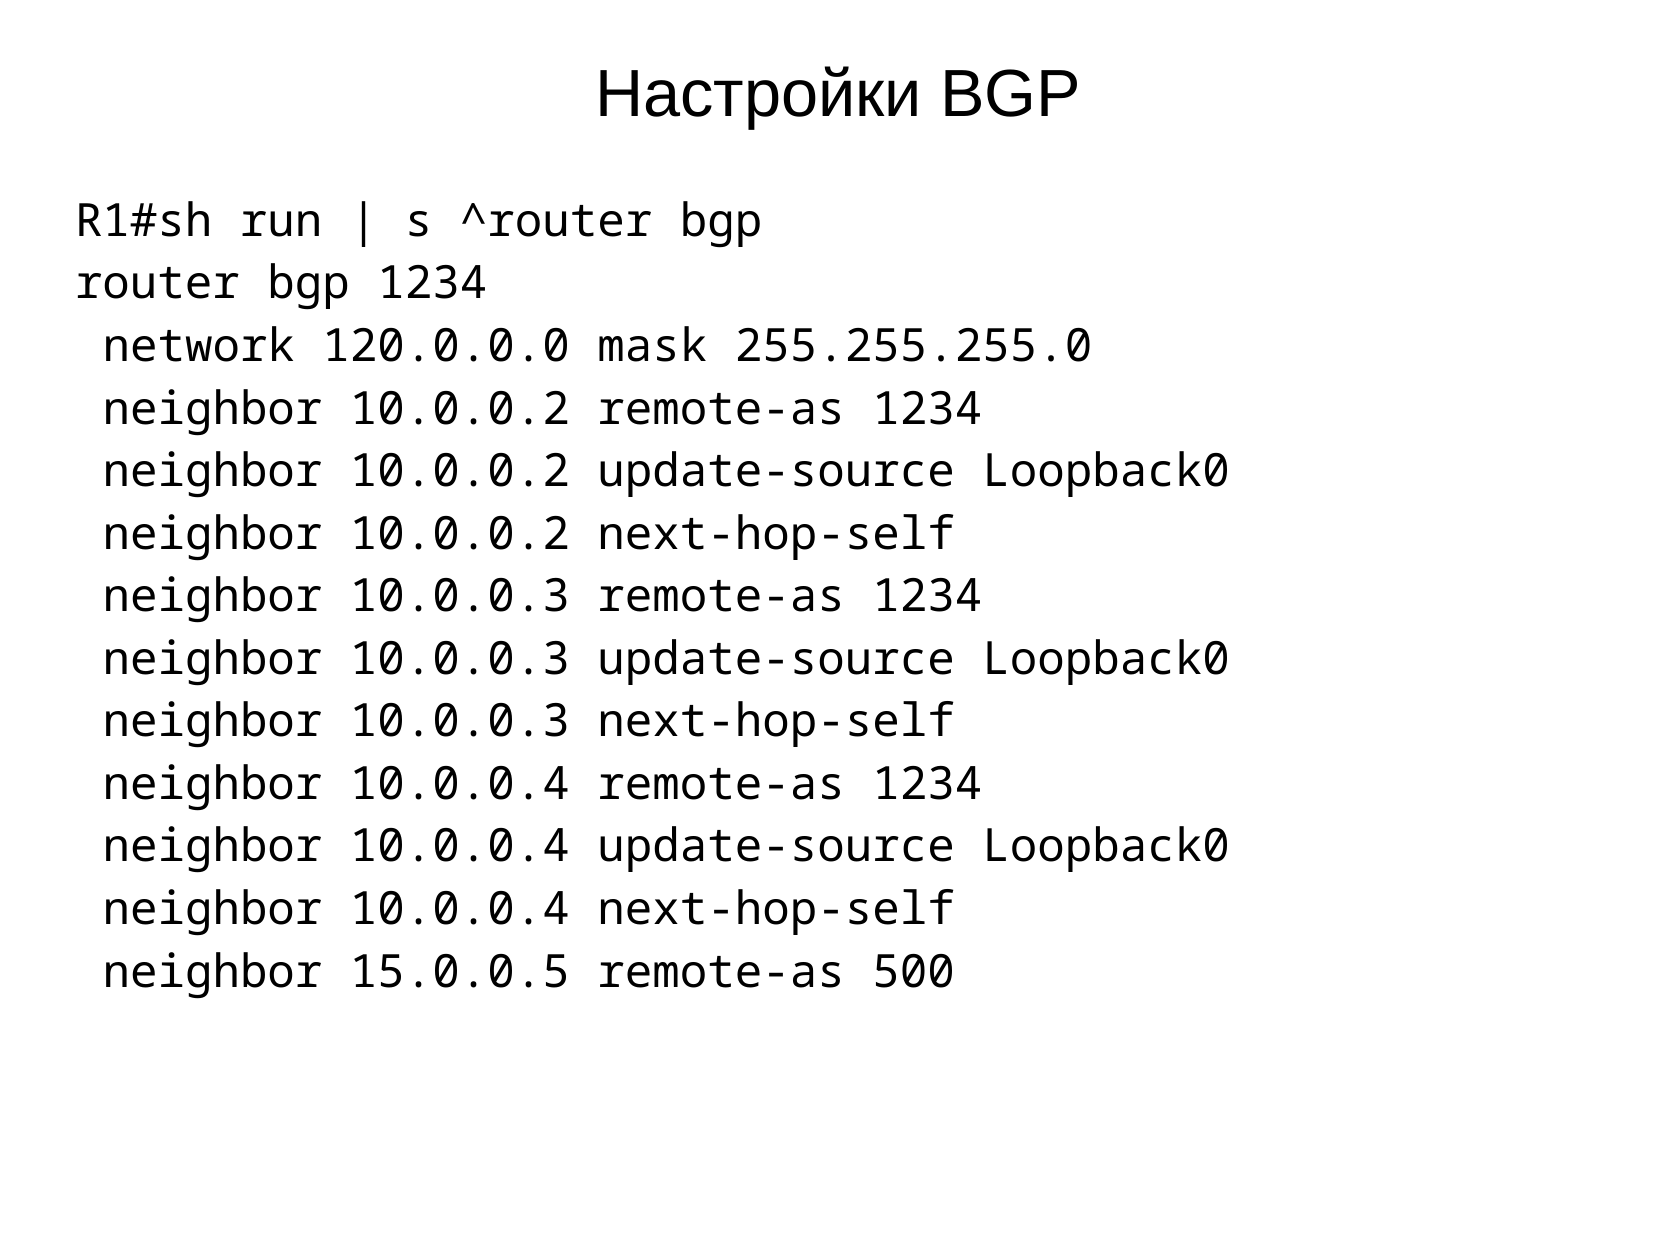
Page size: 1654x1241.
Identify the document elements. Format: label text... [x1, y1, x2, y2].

title Настройки BGP [82, 0, 1571, 151]
list R1#sh run | s ^router bgp router bgp 1234 network 120.0.0.0 mask 255.255.255.0 neighbor 10.0.0.2 remote-as 1234 neighbor 10.0.0.2 update-source Loopback0 neighbor 10.0.0.2 next-hop-self neighbor 10.0.0.3 remote-as 1234 neighbor 10.0.0.3 update-source Loopback0 neighbor 10.0.0.3 next-hop-self neighbor 10.0.0.4 remote-as 1234 neighbor 10.0.0.4 update-source Loopback0 neighbor 10.0.0.4 next-hop-self neighbor 15.0.0.5 remote-as 500 [75, 187, 1427, 863]
